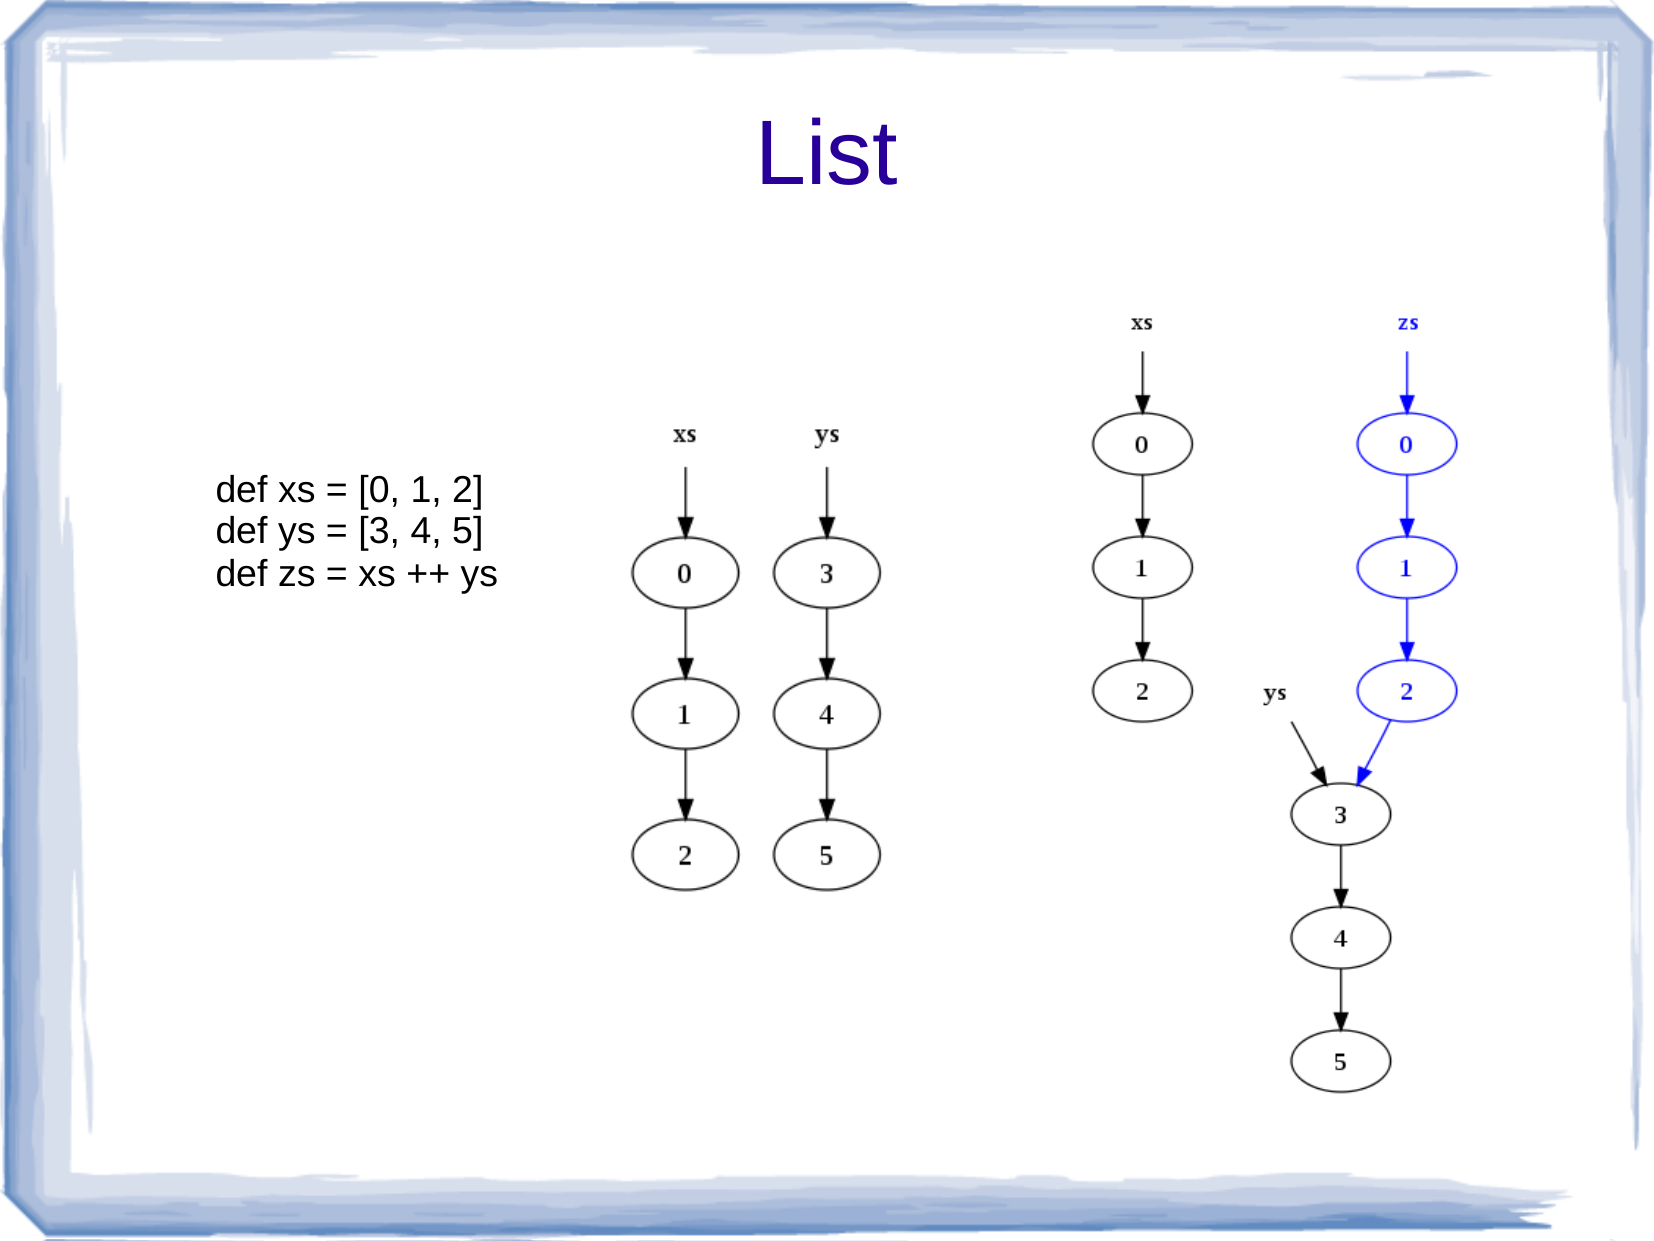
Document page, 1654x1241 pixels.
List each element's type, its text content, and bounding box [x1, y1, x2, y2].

picture [0, 0, 1654, 1241]
text_box def xs = [0, 1, 2] def ys = [3, 4, 5] def zs = xs ++ ys [200, 460, 513, 602]
title List [82, 49, 1571, 257]
